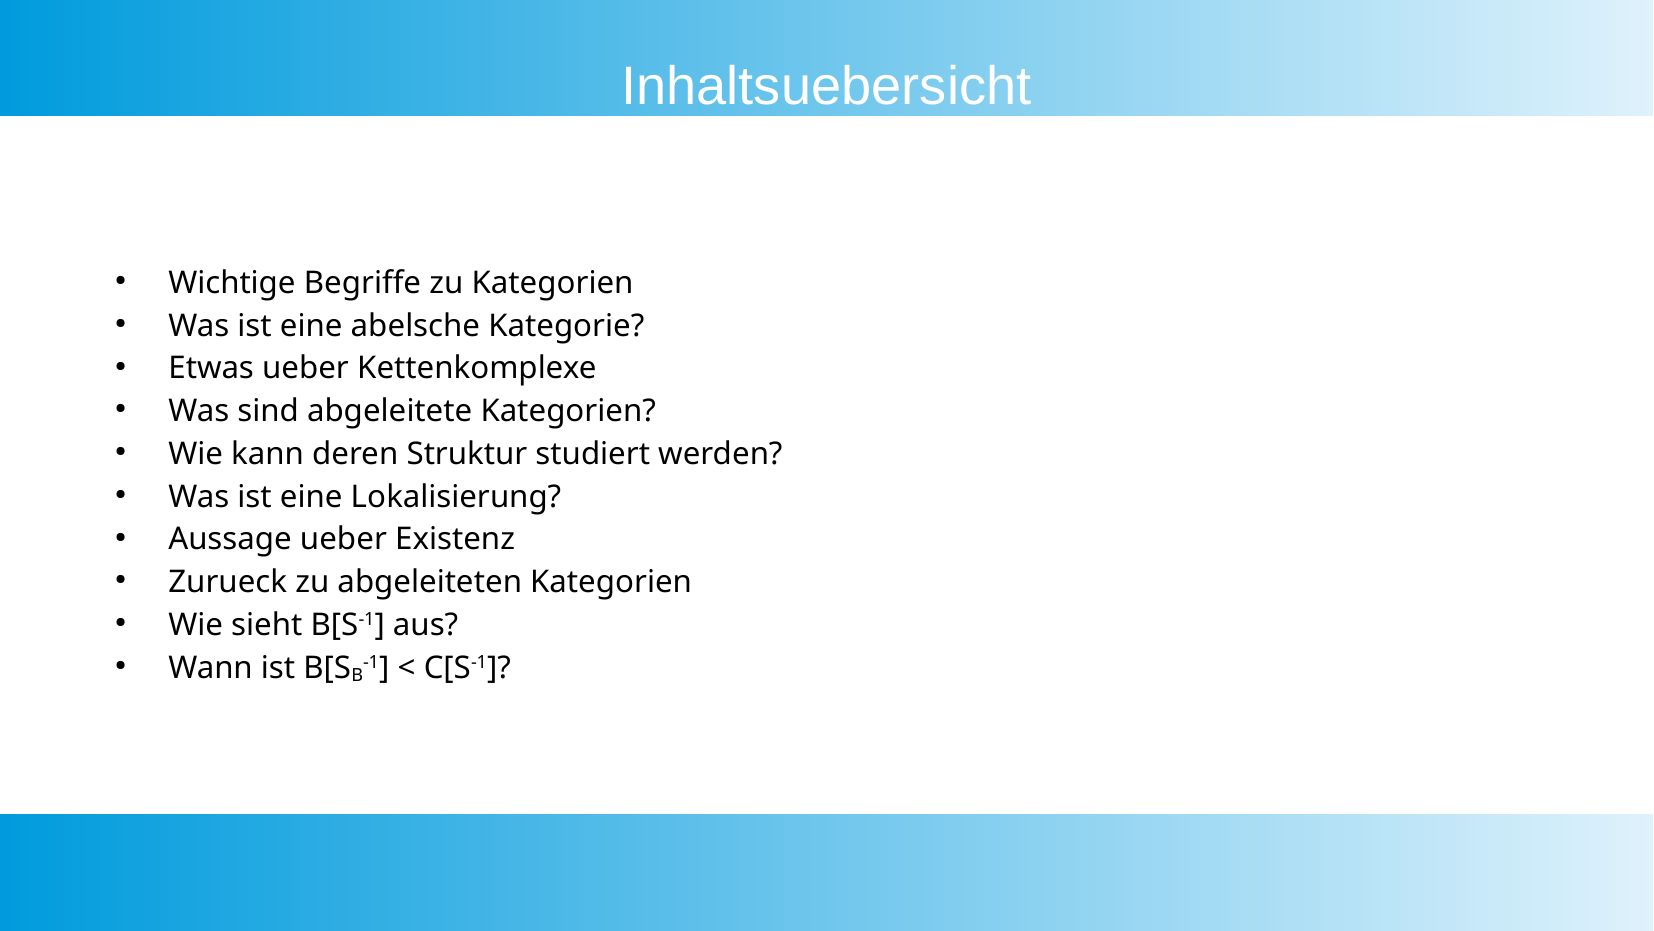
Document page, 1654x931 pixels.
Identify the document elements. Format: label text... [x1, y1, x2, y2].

title Inhaltsuebersicht [82, 27, 1571, 145]
text_box Wichtige Begriffe zu Kategorien Was ist eine abelsche Kategorie? Etwas ueber Kettenkomplexe Was sind abgeleitete Kategorien? Wie kann deren Struktur studiert werden? Was ist eine Lokalisierung? Aussage ueber Existenz Zurueck zu abgeleiteten Kategorien Wie sieht B[S-1] aus? Wann ist B[SB-1] < C[S-1]? [82, 215, 1571, 758]
